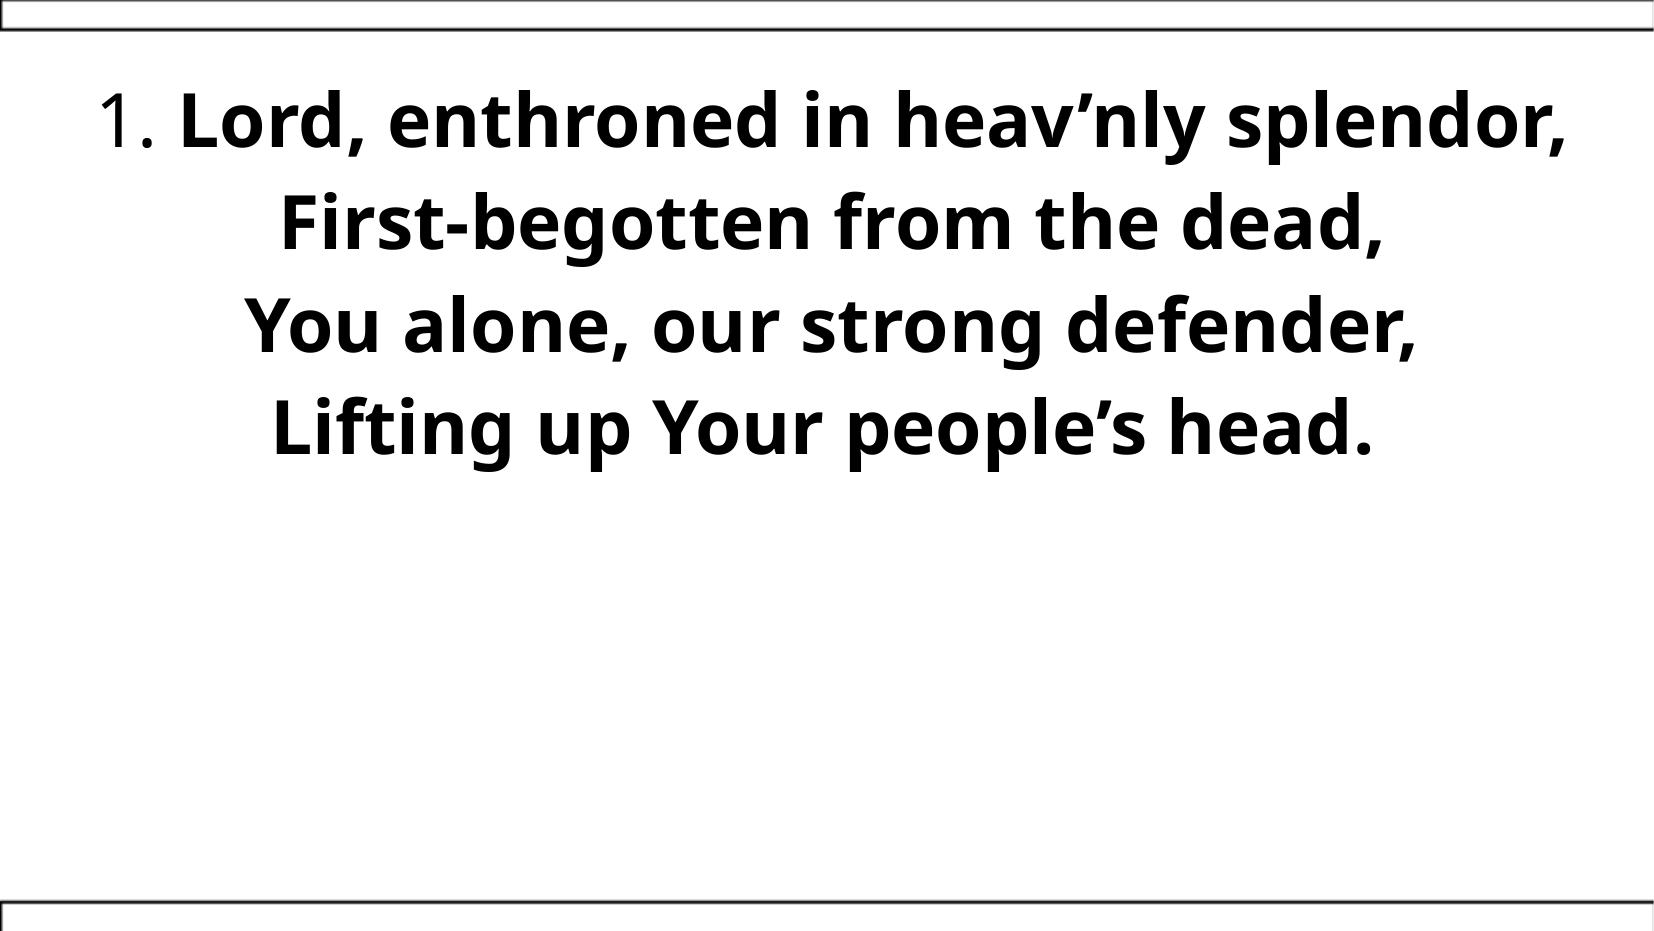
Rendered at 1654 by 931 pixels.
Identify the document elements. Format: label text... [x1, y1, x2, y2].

text_box 1. Lord, enthroned in heav’nly splendor, First-begotten from the dead, You alone, our strong defender, Lifting up Your people’s head. [75, 60, 1591, 574]
picture [0, 0, 1654, 931]
